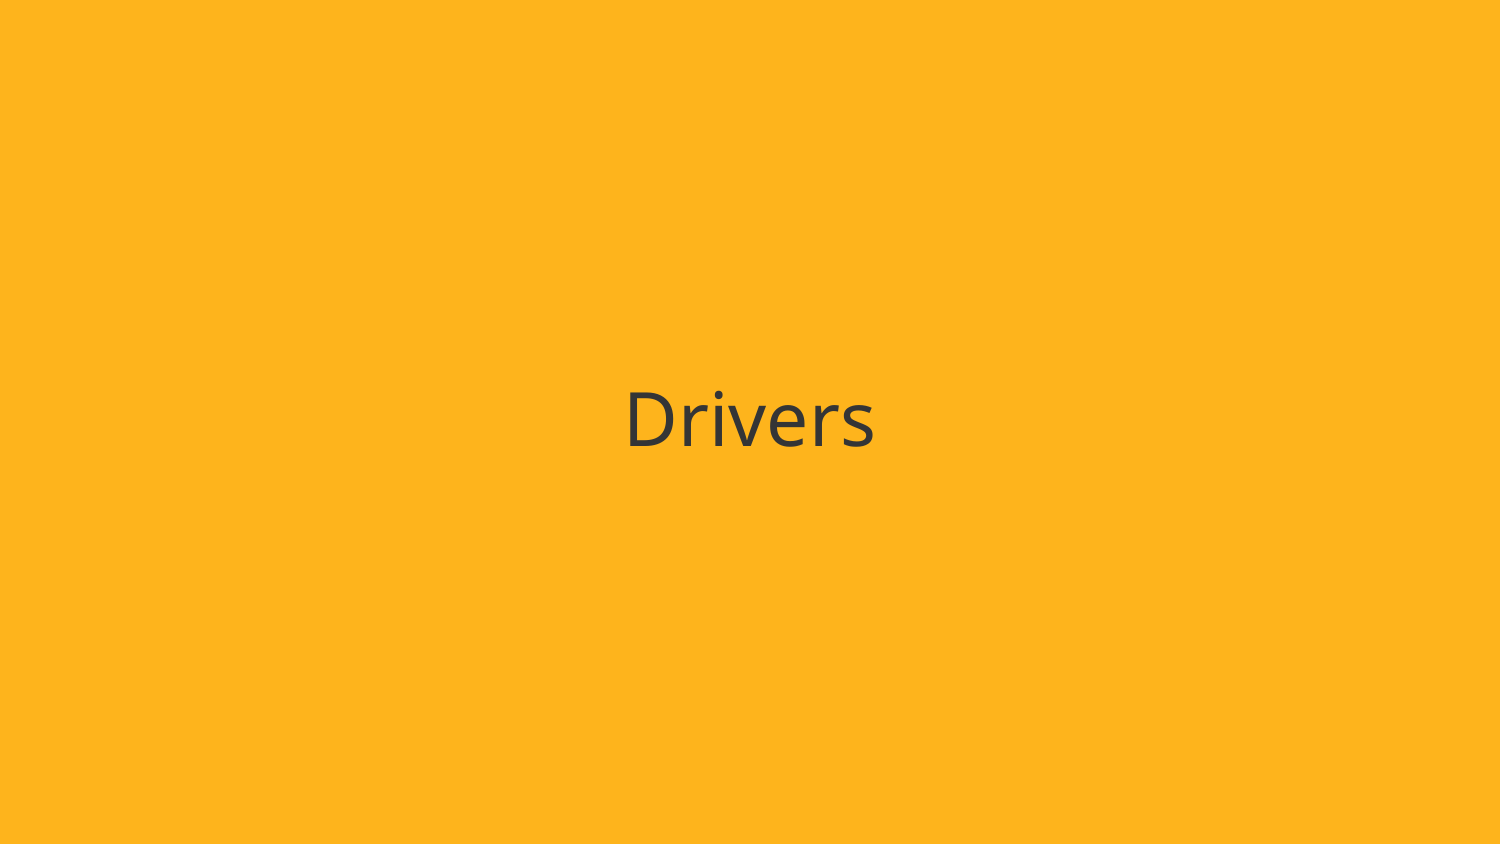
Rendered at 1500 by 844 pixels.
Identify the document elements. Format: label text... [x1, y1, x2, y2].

title Drivers [51, 355, 1449, 488]
